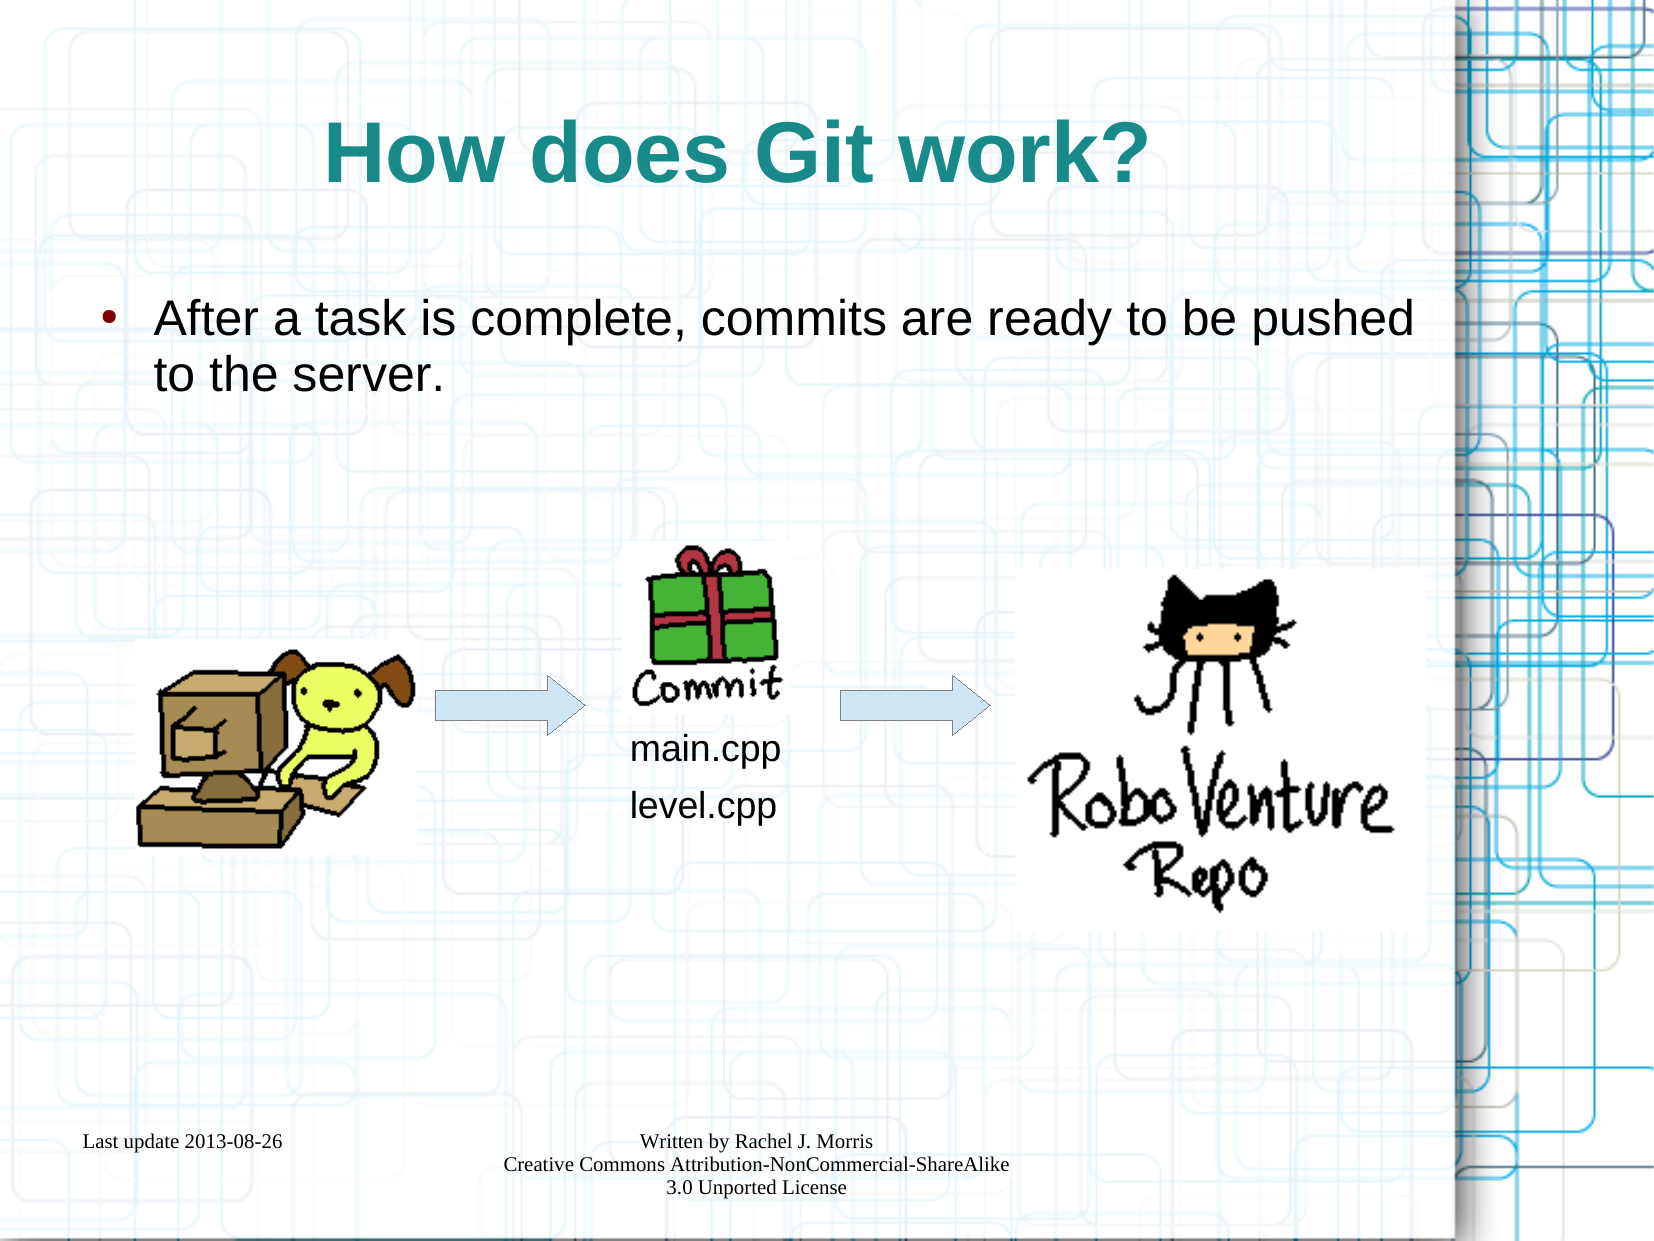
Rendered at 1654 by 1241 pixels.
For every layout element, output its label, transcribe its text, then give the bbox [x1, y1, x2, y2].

text_box [435, 675, 586, 736]
text_box [840, 675, 991, 736]
title How does Git work? [59, 49, 1418, 257]
text_box level.cpp [615, 776, 901, 834]
text_box main.cpp [615, 720, 901, 776]
list After a task is complete, commits are ready to be pushed to the server. [82, 290, 1418, 481]
picture [0, 0, 1654, 1241]
